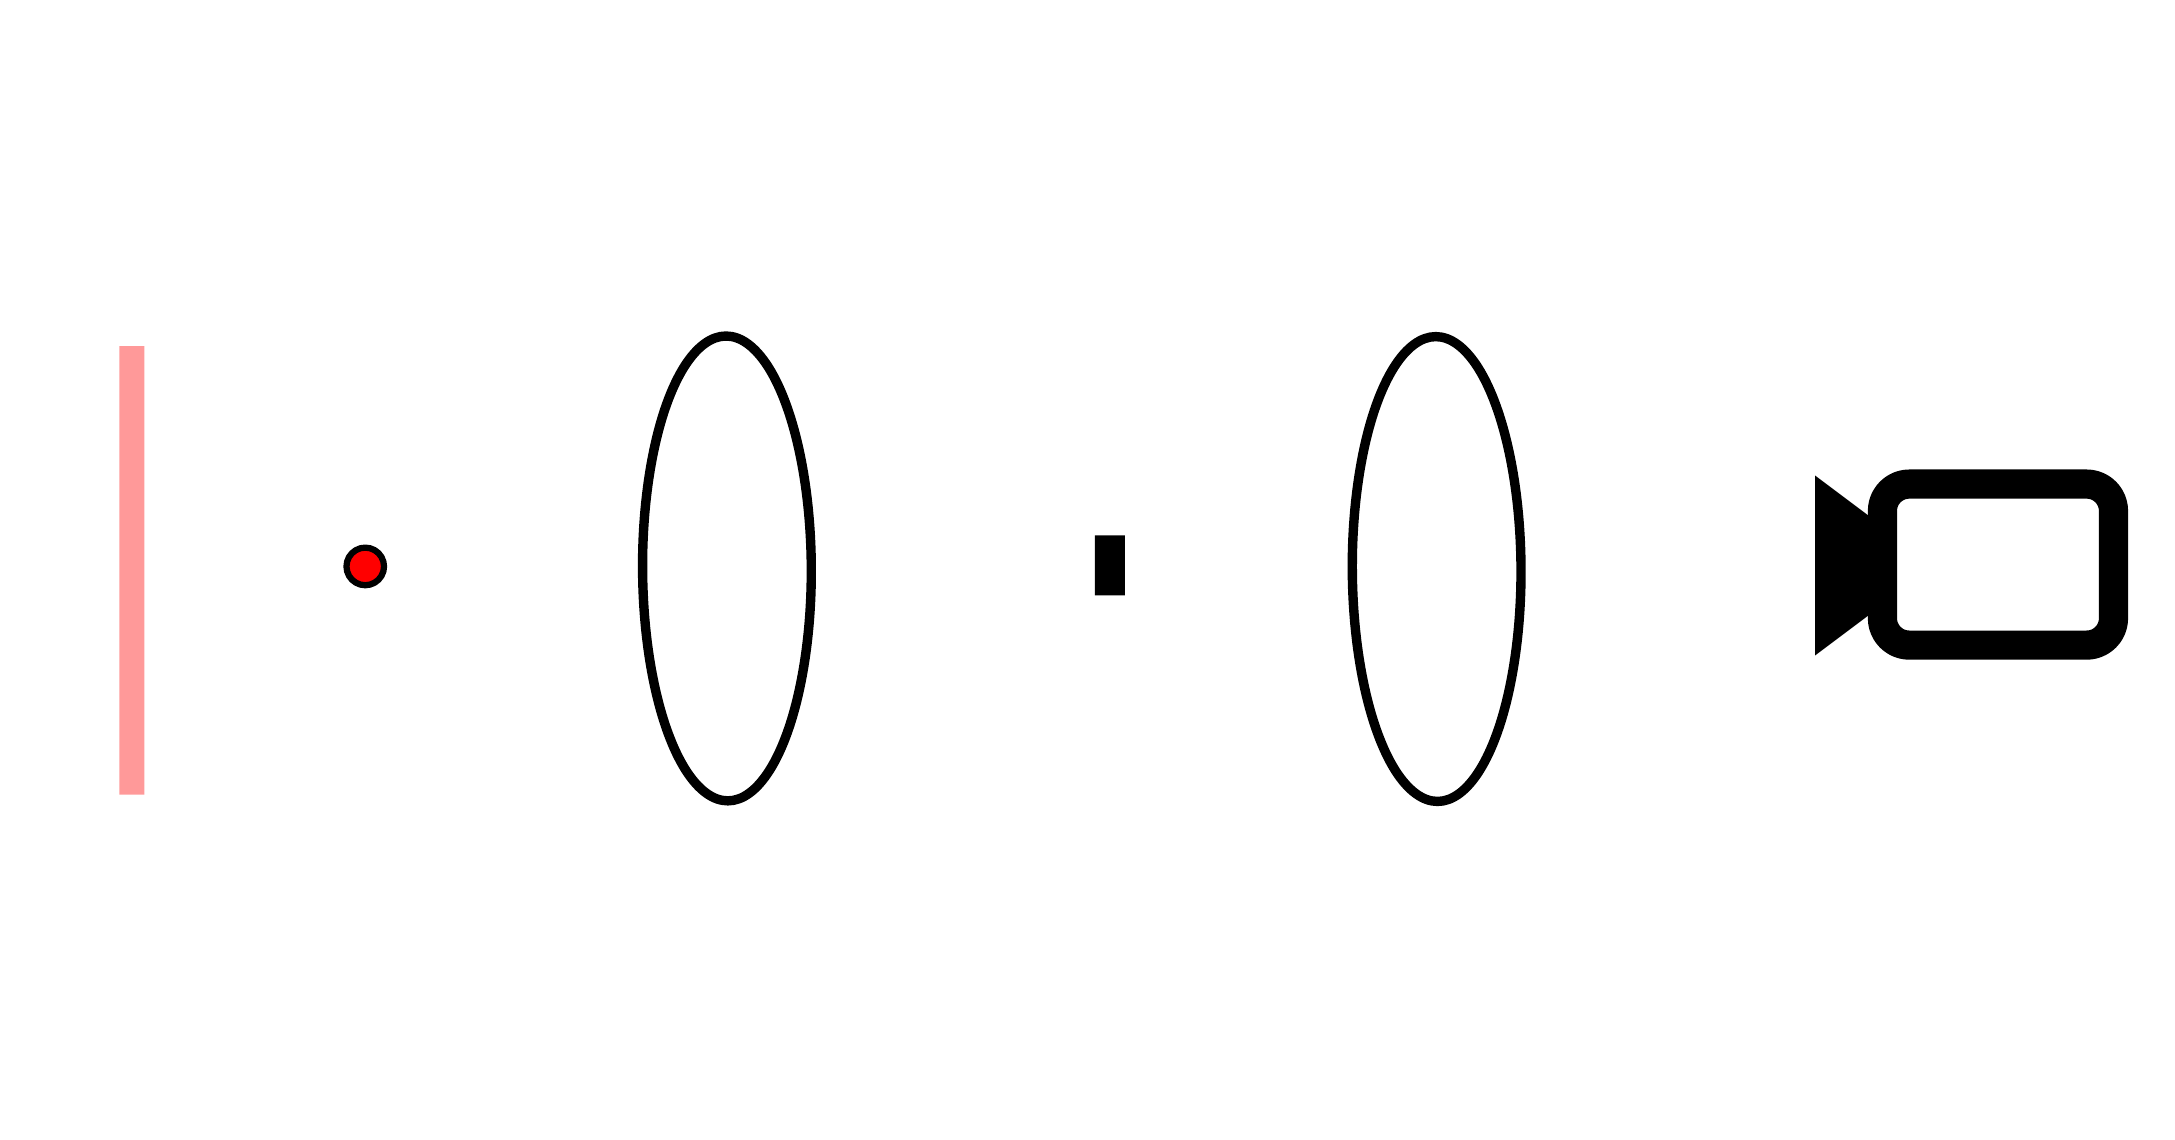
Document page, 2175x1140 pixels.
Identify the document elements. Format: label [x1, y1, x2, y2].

text_box [1882, 484, 2114, 646]
text_box [1352, 336, 1522, 802]
text_box [1815, 475, 1876, 656]
text_box [346, 547, 385, 586]
text_box [642, 336, 812, 801]
text_box [1094, 535, 1125, 596]
